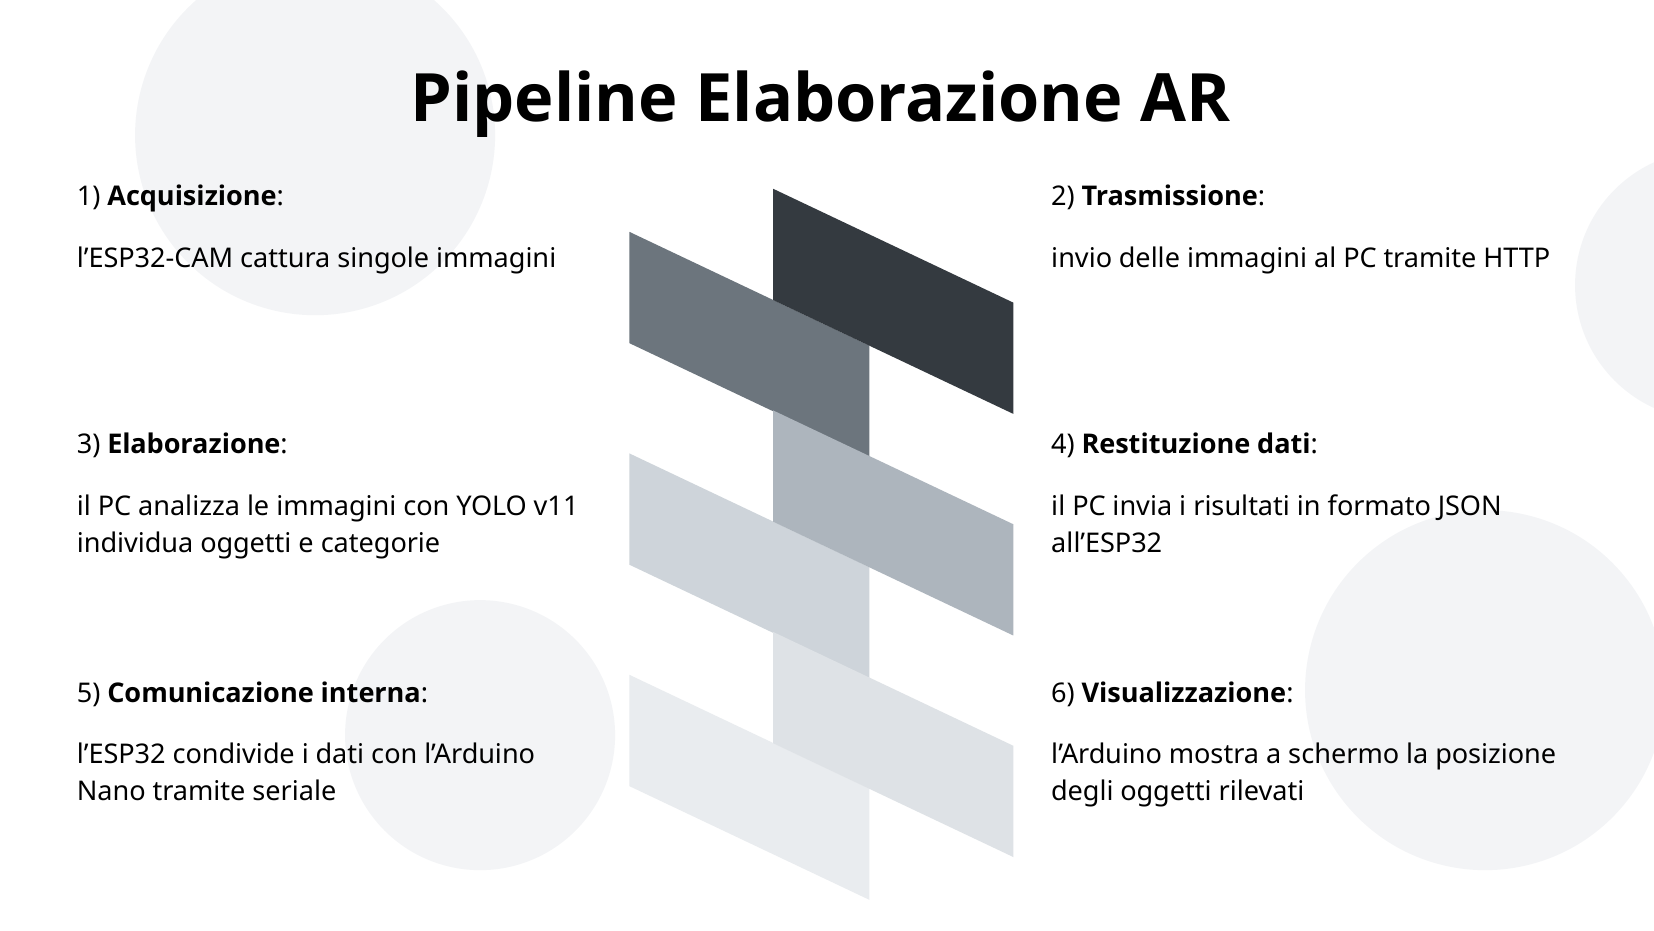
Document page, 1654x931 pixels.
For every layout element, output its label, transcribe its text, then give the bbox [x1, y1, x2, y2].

list 2) Trasmissione: invio delle immagini al PC tramite HTTP [1051, 177, 1565, 408]
list 4) Restituzione dati: il PC invia i risultati in formato JSON all’ESP32 [1051, 425, 1565, 656]
list 5) Comunicazione interna: l’ESP32 condivide i dati con l’Arduino Nano tramite seriale [76, 673, 591, 904]
list 1) Acquisizione: l’ESP32-CAM cattura singole immagini [76, 177, 591, 408]
list 3) Elaborazione: il PC analizza le immagini con YOLO v11 individua oggetti e categorie [76, 425, 621, 656]
list 6) Visualizzazione: l’Arduino mostra a schermo la posizione degli oggetti rilevati [1051, 673, 1565, 904]
title Pipeline Elaborazione AR [76, 17, 1565, 173]
